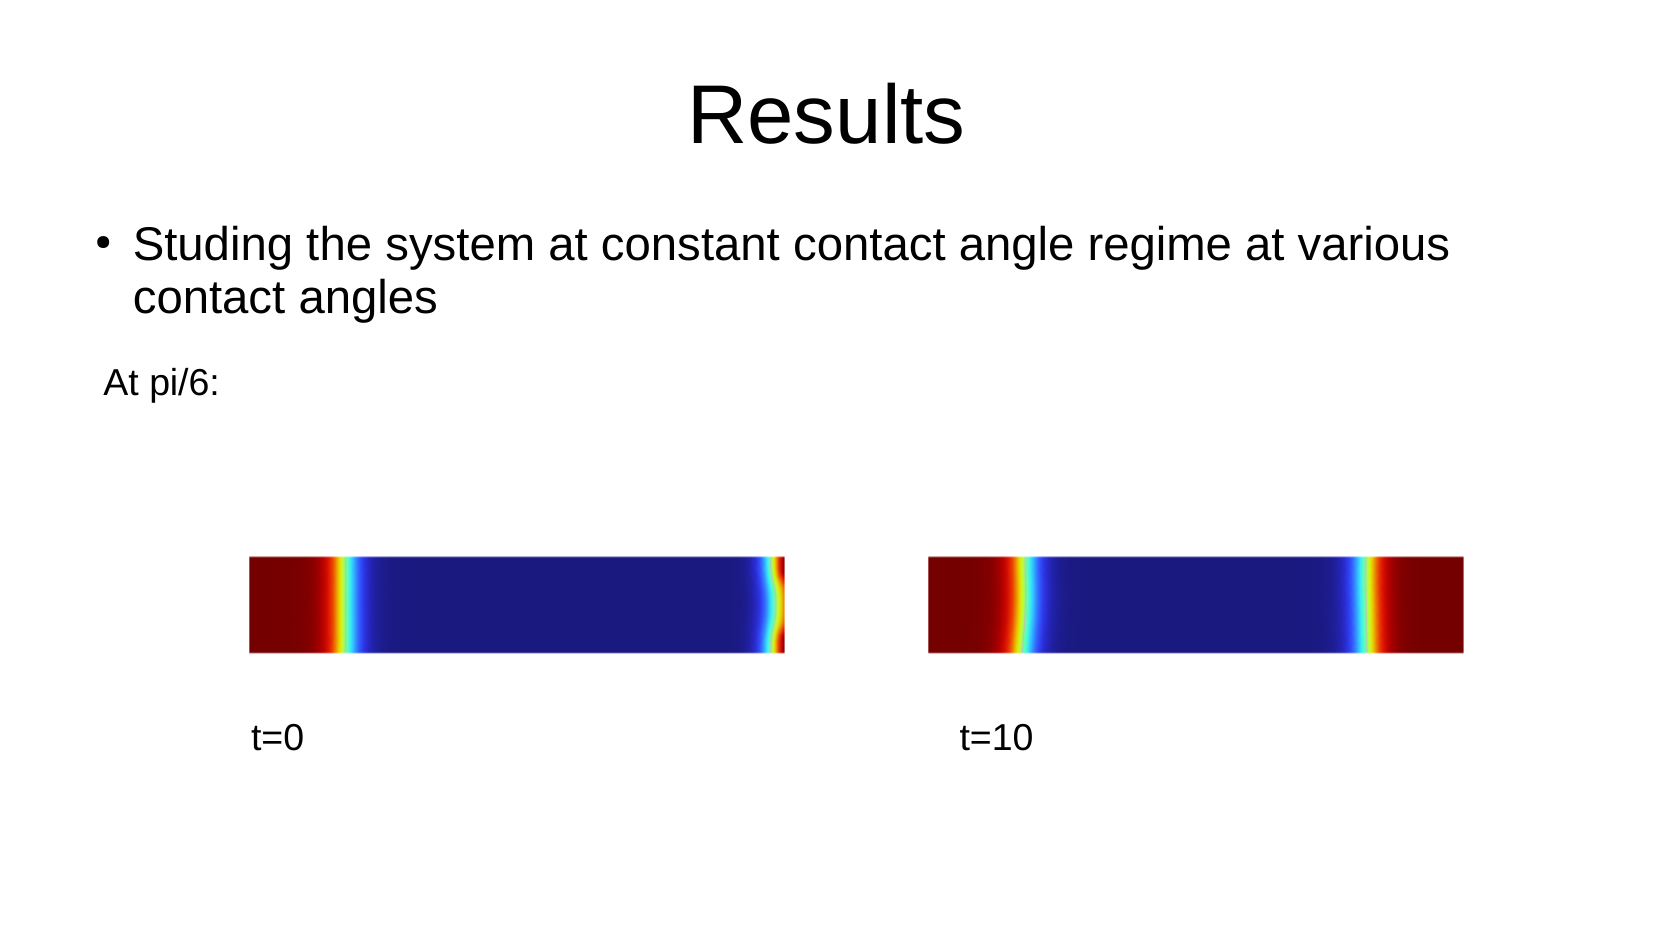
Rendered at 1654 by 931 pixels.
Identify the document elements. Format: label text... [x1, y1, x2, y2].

title Results [82, 37, 1571, 193]
picture [236, 324, 798, 886]
text_box t=0 [236, 708, 473, 766]
text_box t=10 [944, 708, 1182, 766]
list Studing the system at constant contact angle regime at various contact angles [82, 217, 1571, 325]
picture [915, 324, 1477, 886]
text_box At pi/6: [88, 354, 532, 412]
